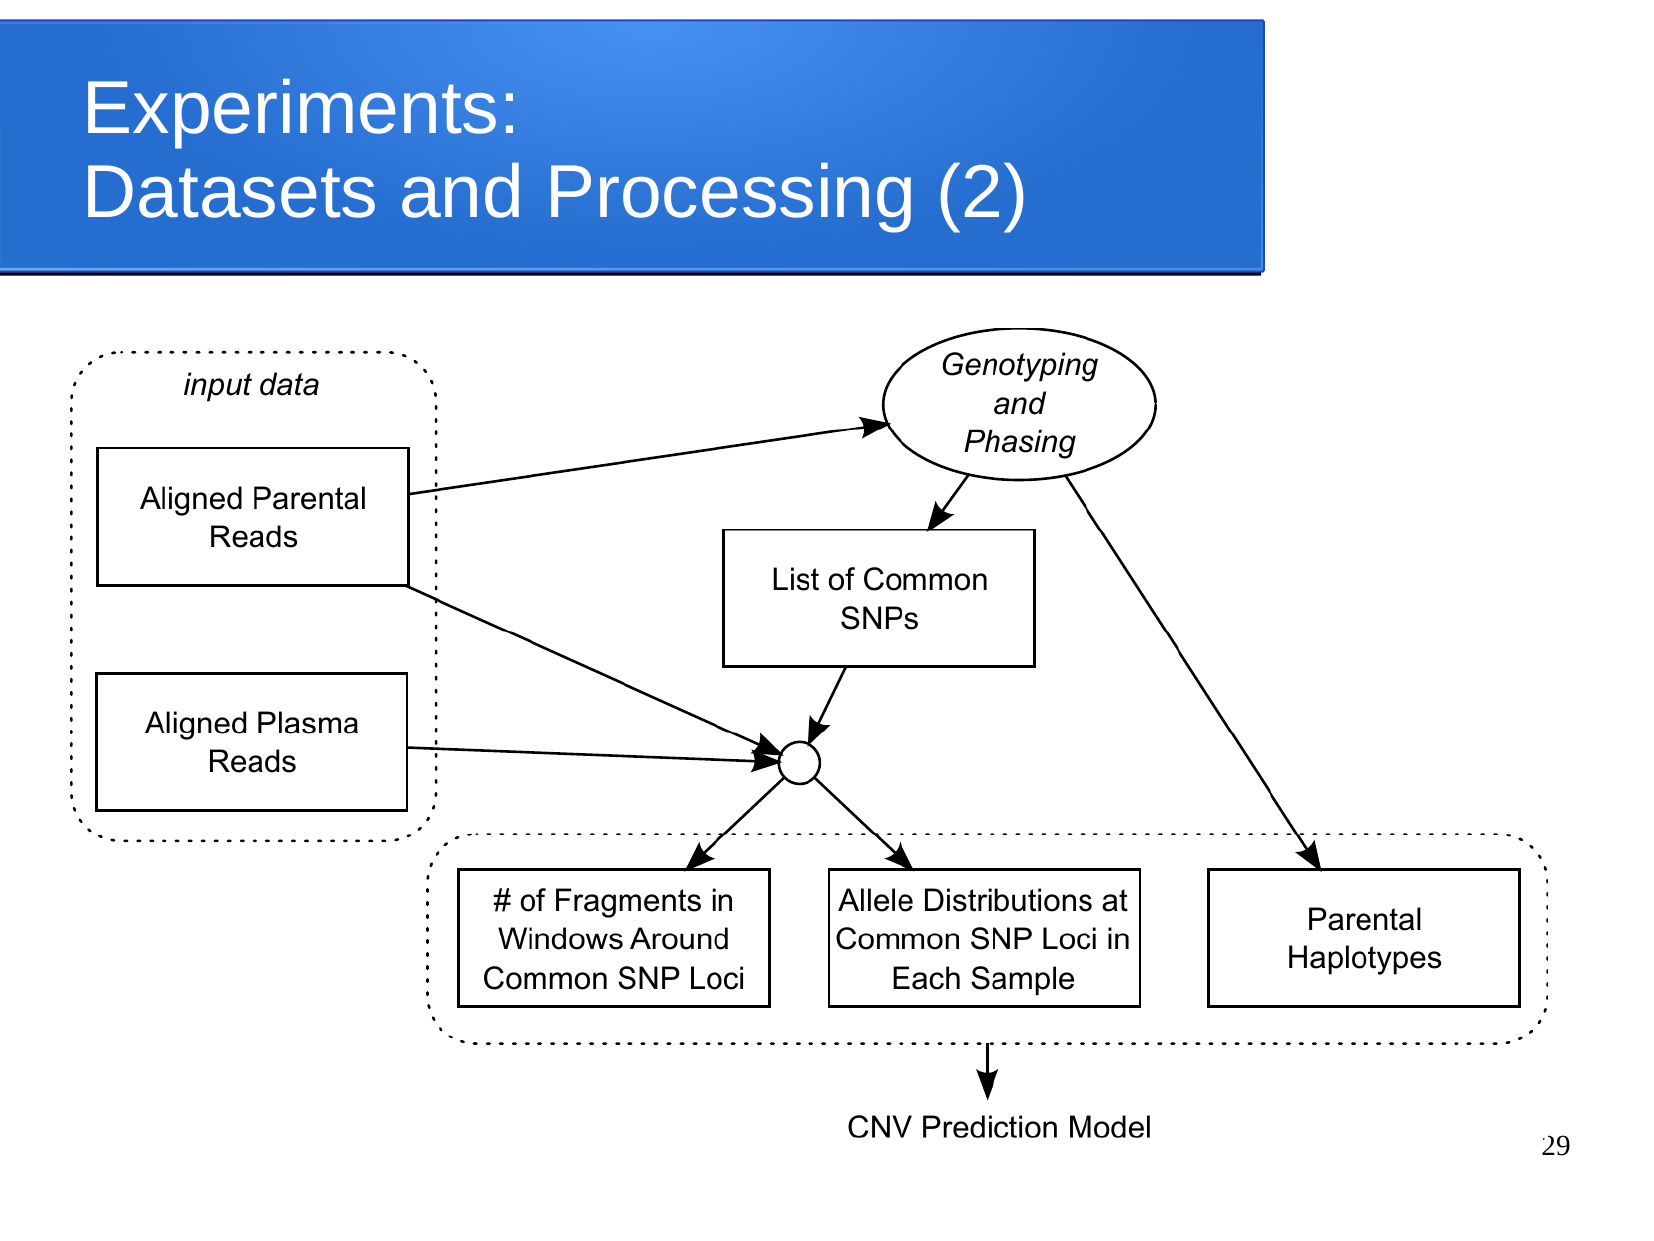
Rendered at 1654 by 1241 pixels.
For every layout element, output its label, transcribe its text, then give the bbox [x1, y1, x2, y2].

picture [70, 328, 1548, 1138]
title Experiments: Datasets and Processing (2) [82, 47, 1235, 253]
